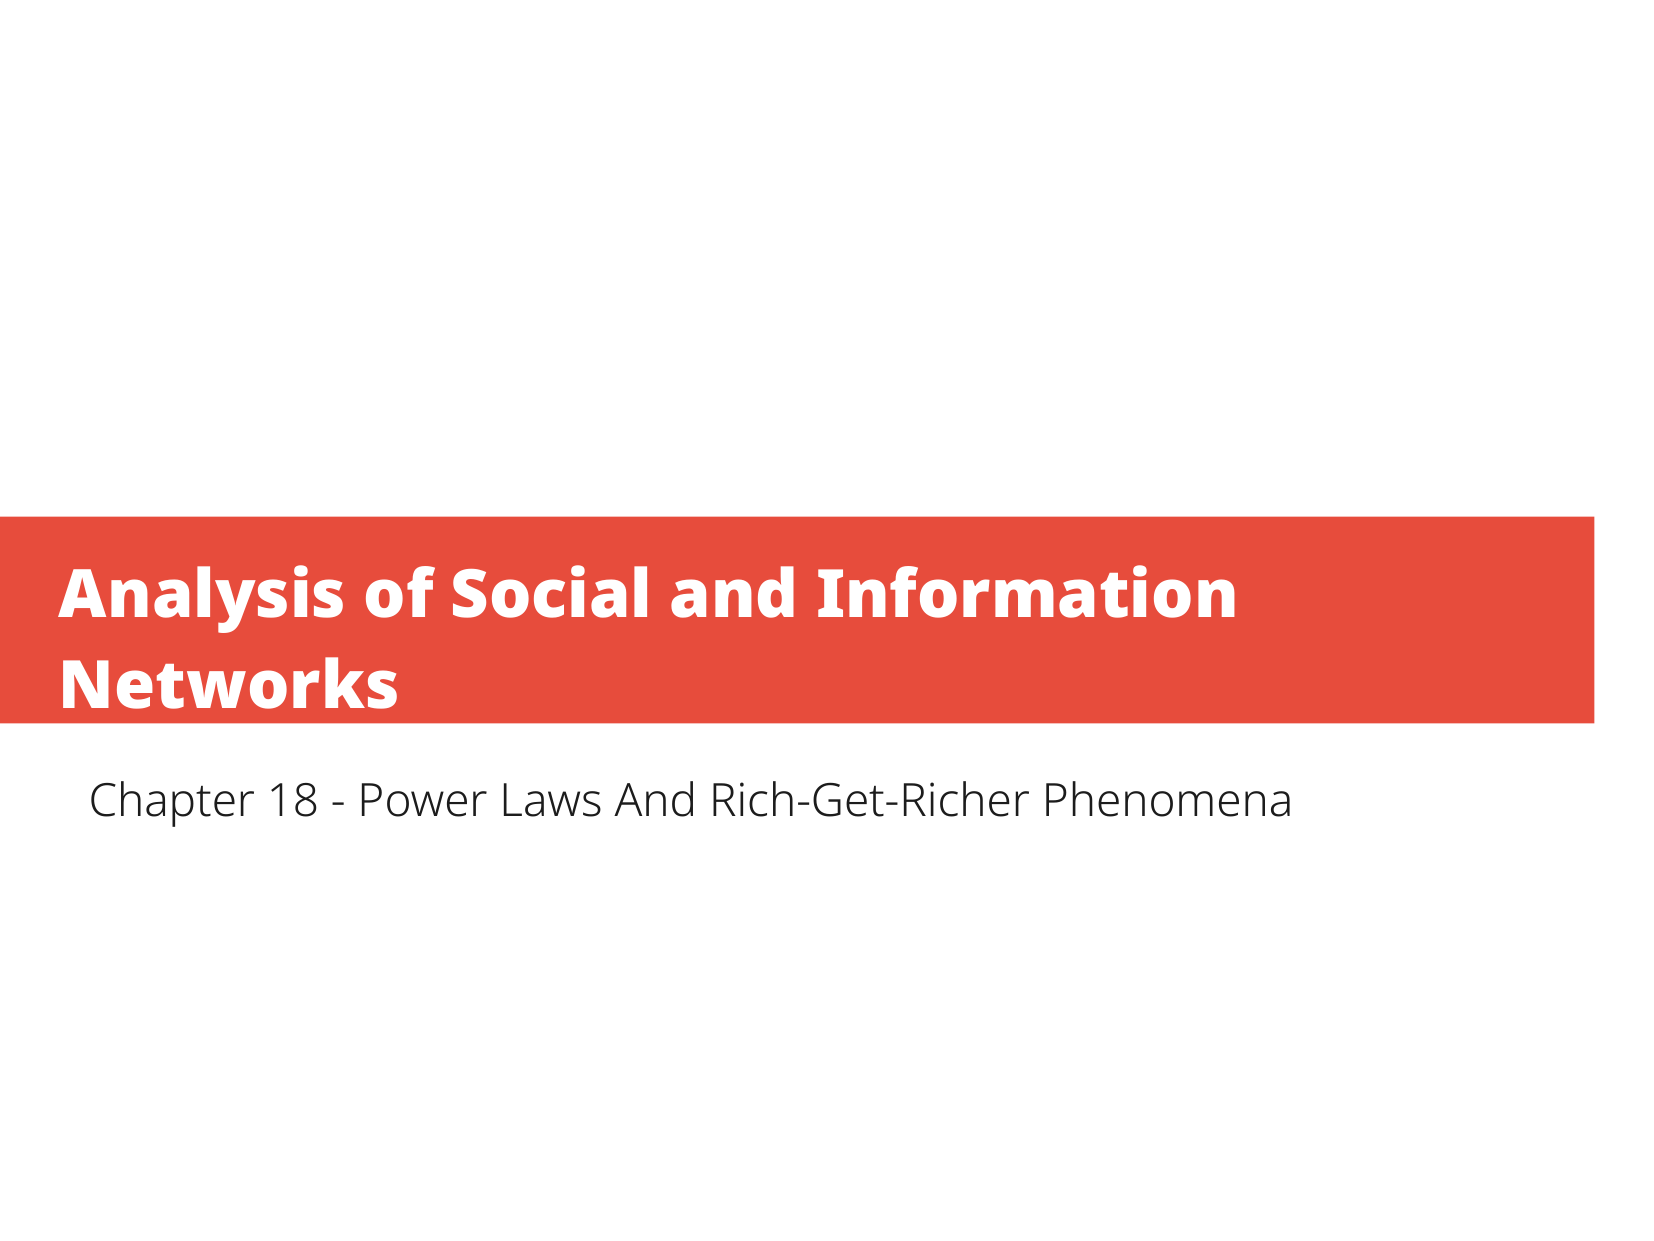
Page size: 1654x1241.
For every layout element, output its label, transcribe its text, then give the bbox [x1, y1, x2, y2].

title Analysis of Social and Information Networks [59, 546, 1595, 694]
subtitle Chapter 18 - Power Laws And Rich-Get-Richer Phenomena [88, 767, 1595, 1182]
